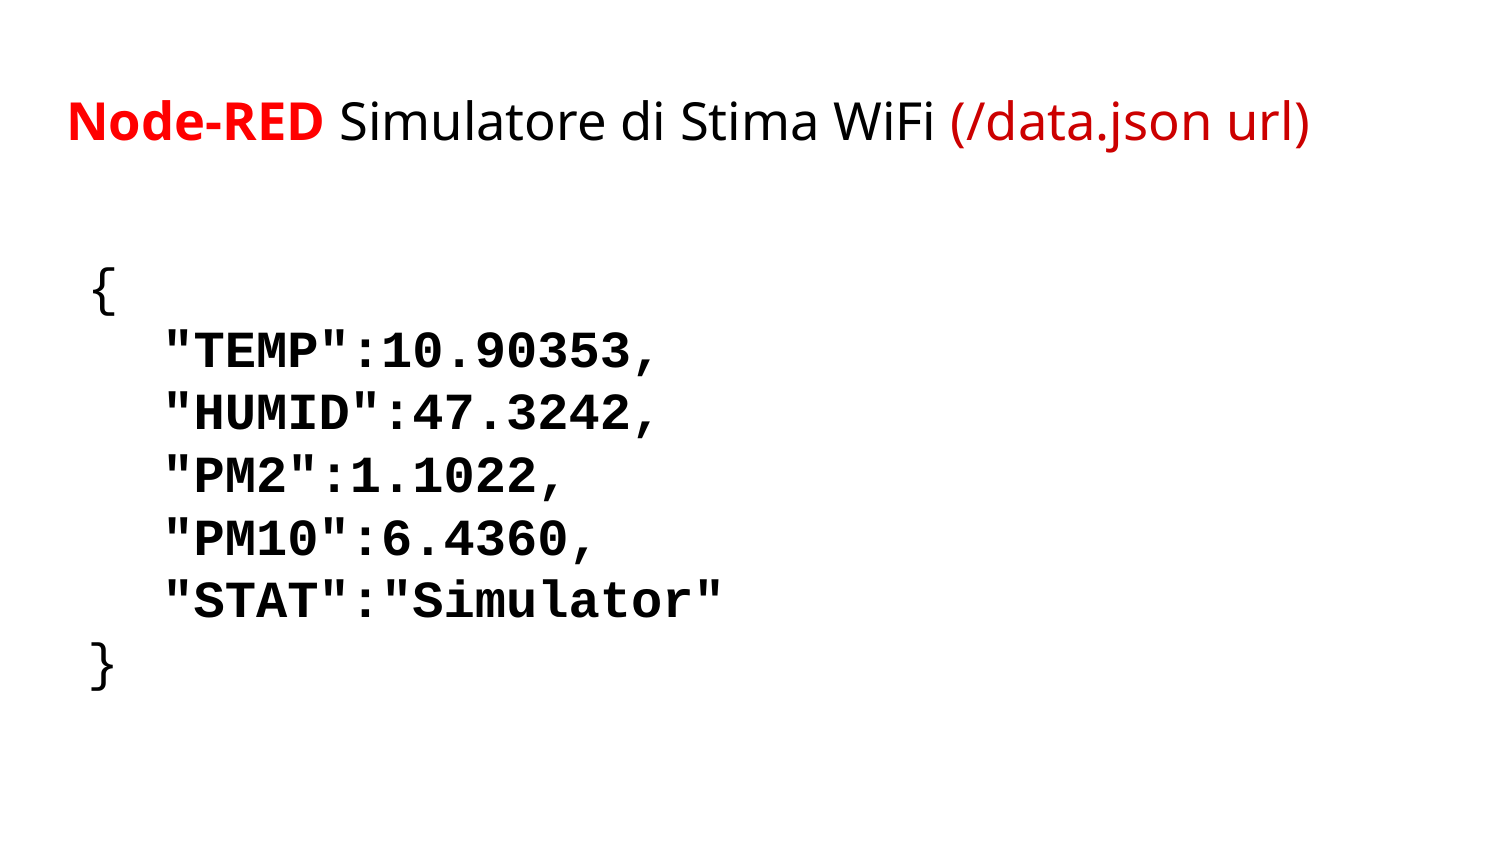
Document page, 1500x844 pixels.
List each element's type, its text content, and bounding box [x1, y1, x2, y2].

title Node-RED Simulatore di Stima WiFi (/data.json url) [51, 72, 1449, 167]
text_box { "TEMP":10.90353, "HUMID":47.3242, "PM2":1.1022, "PM10":6.4360, "STAT":"Simulator" } [72, 237, 1373, 706]
